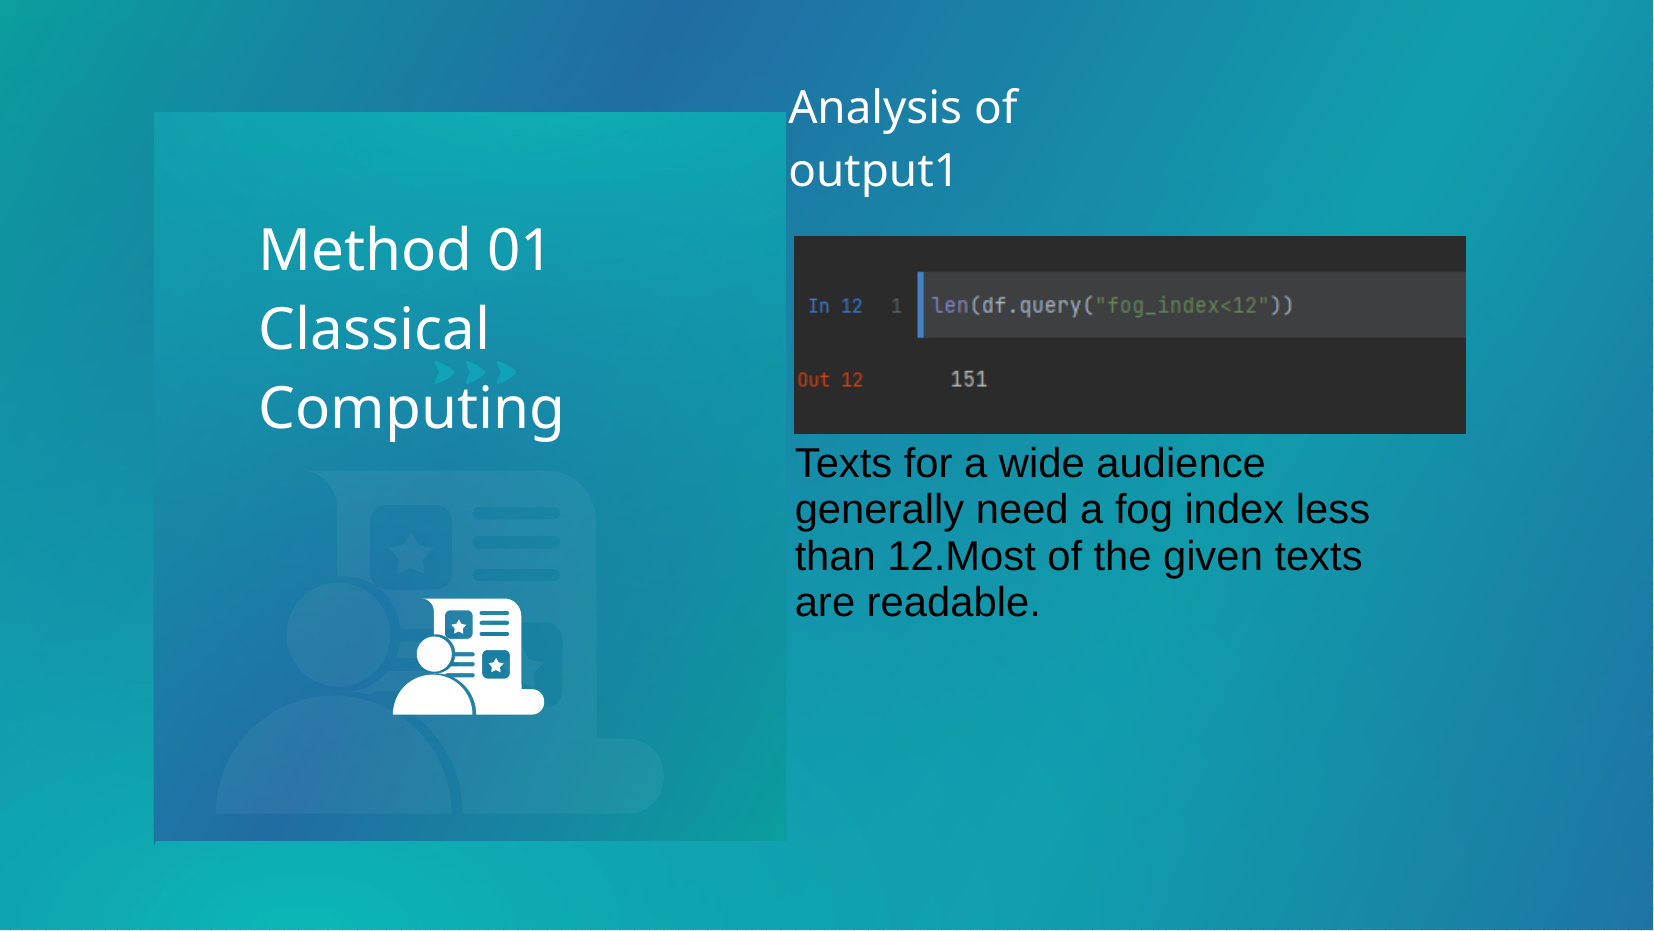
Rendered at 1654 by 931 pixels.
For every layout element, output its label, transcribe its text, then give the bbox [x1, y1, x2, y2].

picture [0, 0, 1654, 930]
text_box [153, 112, 787, 847]
text_box Method 01 Classical Computing [244, 200, 748, 428]
title Texts for a wide audience generally need a fog index less than 12.Most of the given texts are readable. [794, 439, 1428, 712]
text_box Analysis of output1 [773, 67, 1119, 208]
